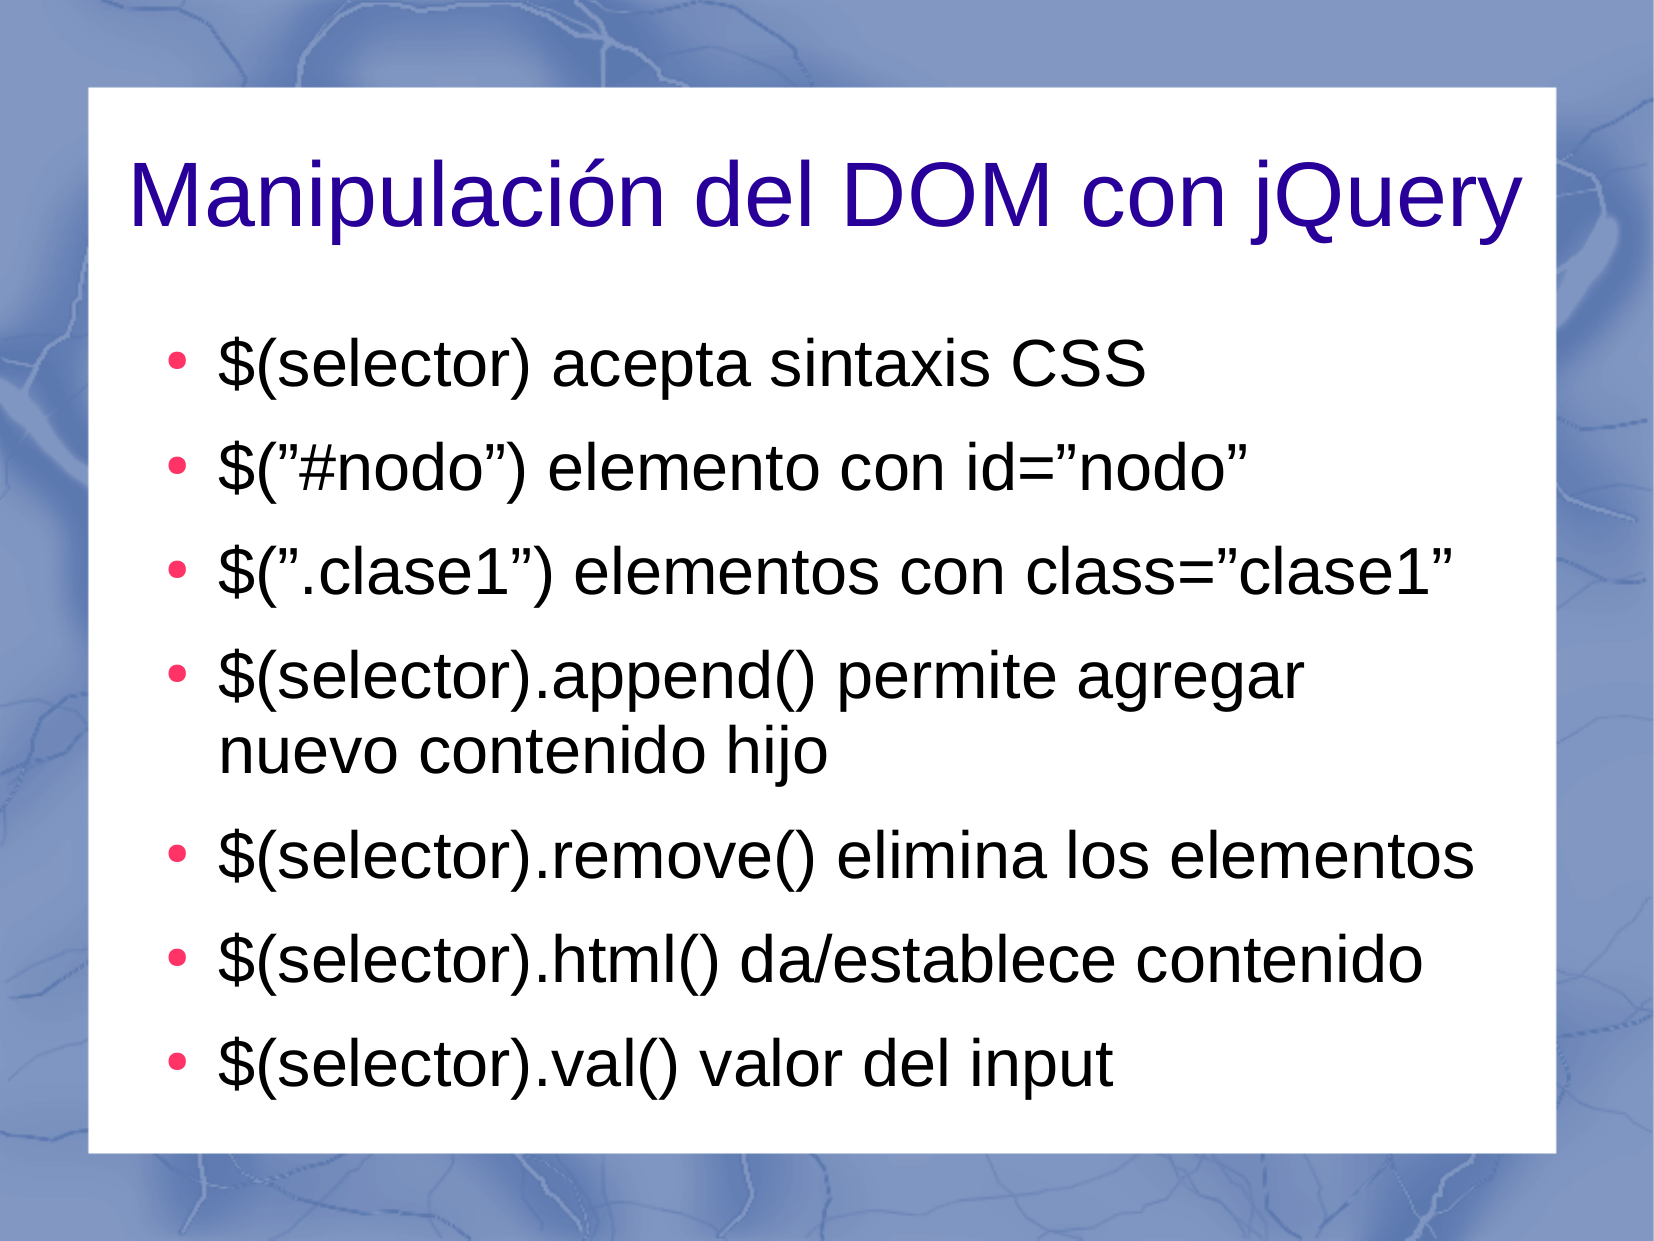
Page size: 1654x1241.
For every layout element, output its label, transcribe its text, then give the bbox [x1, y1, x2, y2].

title Manipulación del DOM con jQuery [118, 90, 1536, 298]
picture [0, 0, 1654, 1241]
list $(selector) acepta sintaxis CSS $(”#nodo”) elemento con id=”nodo” $(”.clase1”) elementos con class=”clase1” $(selector).append() permite agregar nuevo contenido hijo $(selector).remove() elimina los elementos $(selector).html() da/establece contenido $(selector).val() valor del input [147, 325, 1506, 1145]
